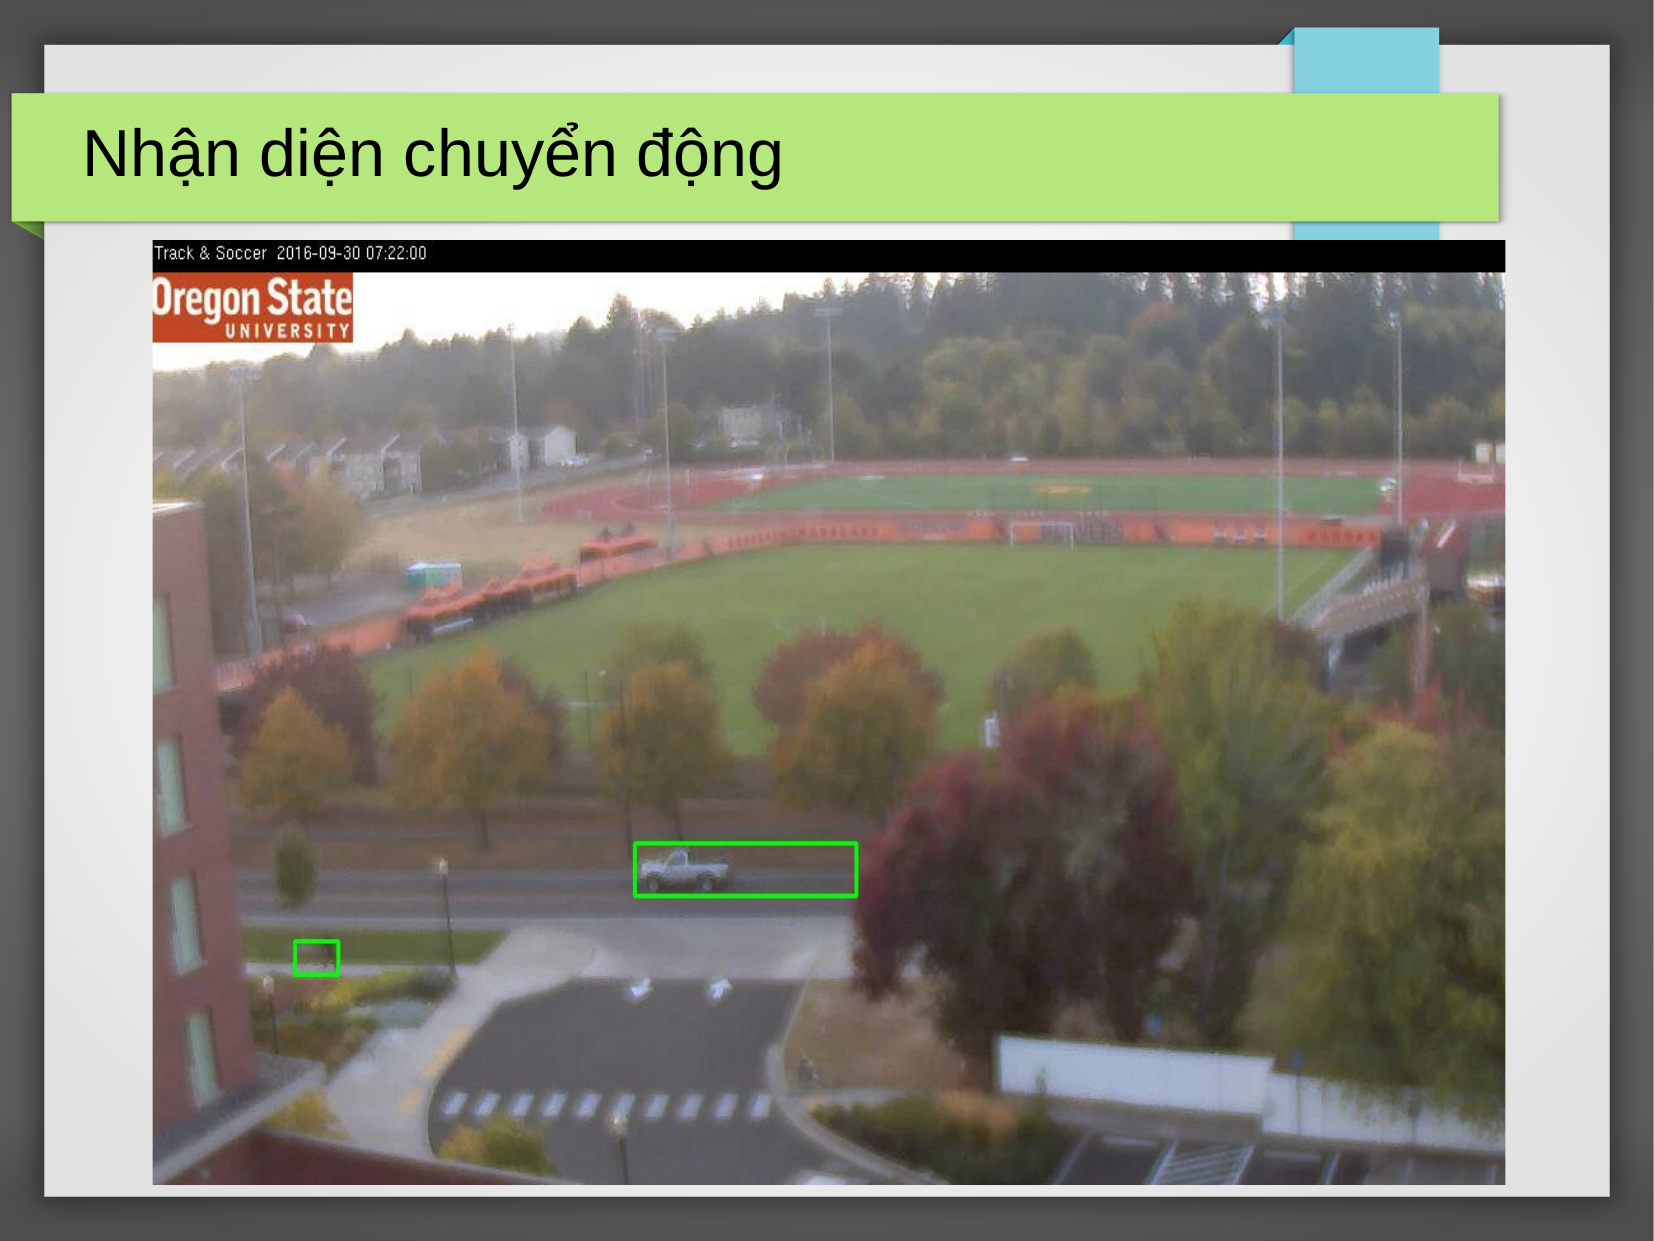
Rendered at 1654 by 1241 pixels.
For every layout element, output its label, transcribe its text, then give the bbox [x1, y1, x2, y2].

picture [0, 0, 1654, 1241]
title Nhận diện chuyển động [82, 94, 1264, 213]
